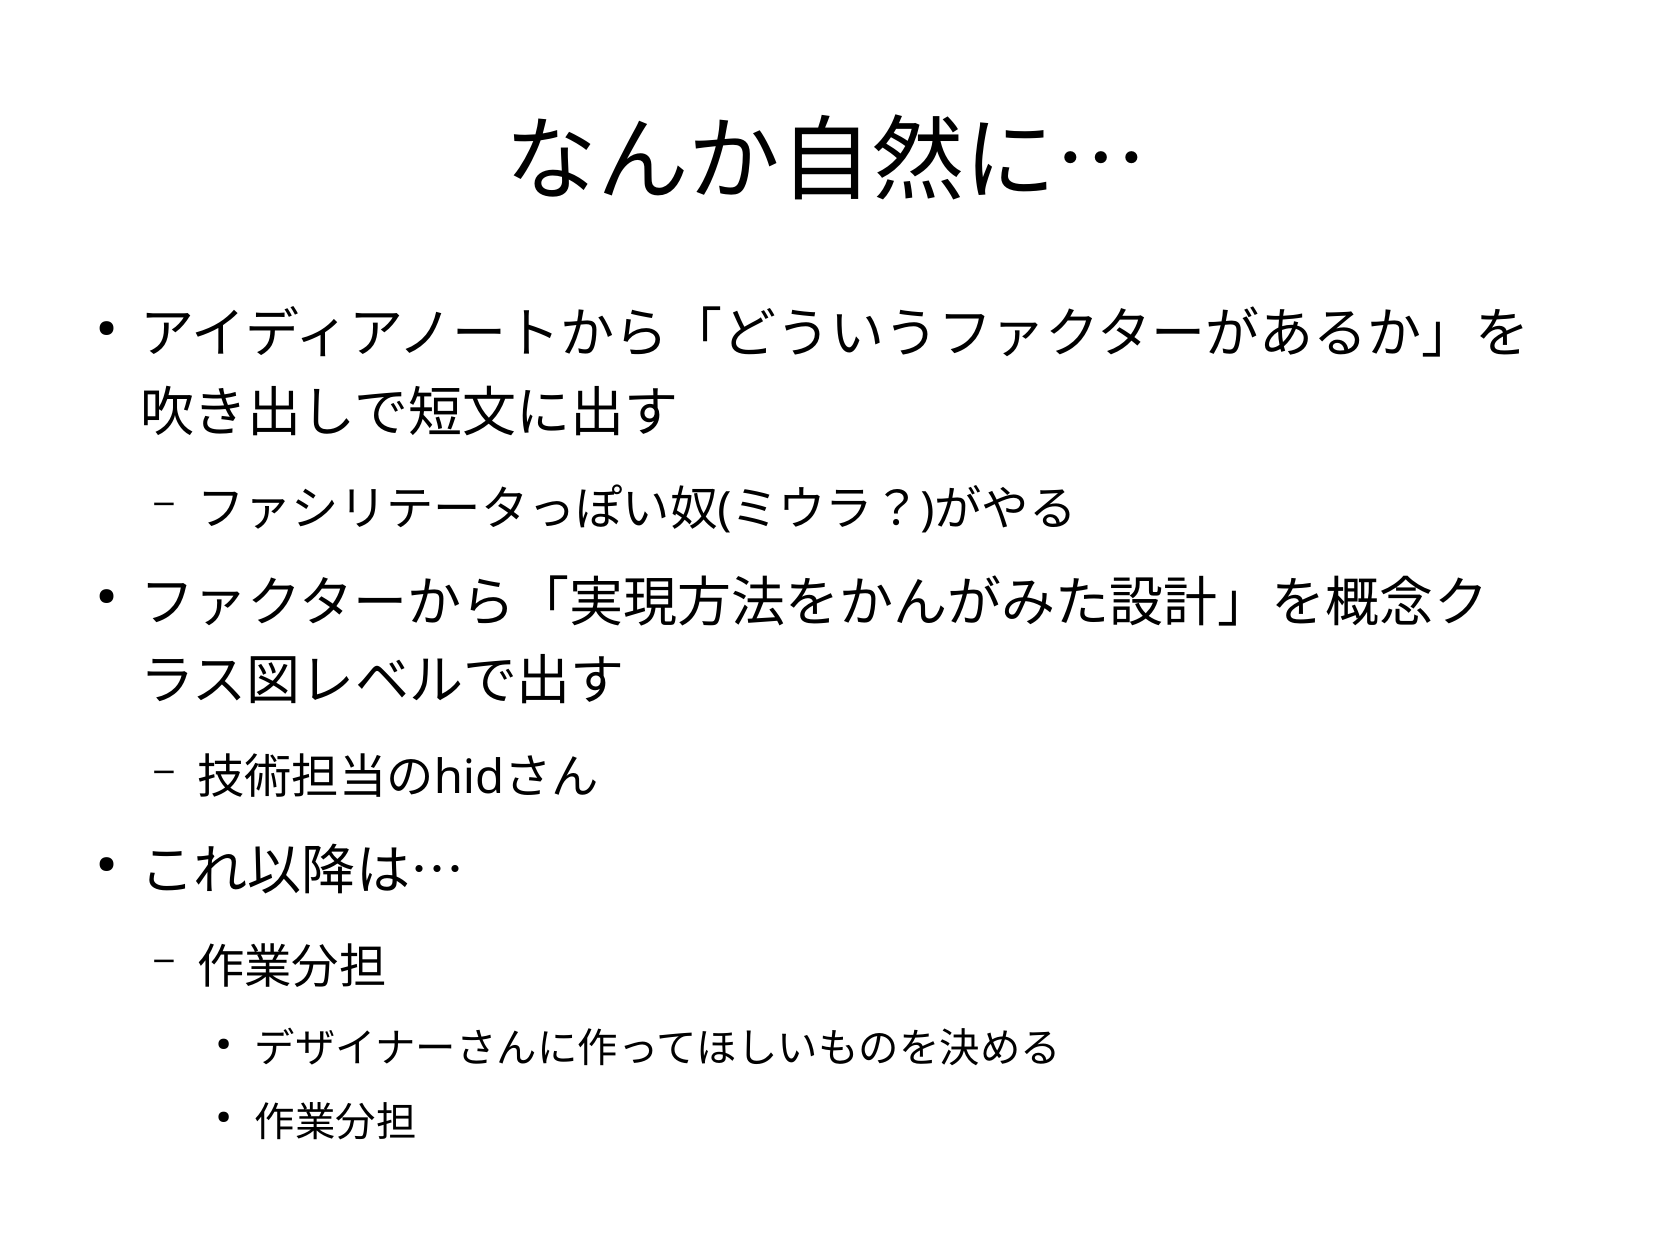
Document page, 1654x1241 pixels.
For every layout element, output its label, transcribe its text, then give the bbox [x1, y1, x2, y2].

list アイディアノートから「どういうファクターがあるか」を吹き出しで短文に出す ファシリテータっぽい奴(ミウラ？)がやる ファクターから「実現方法をかんがみた設計」を概念クラス図レベルで出す 技術担当のhidさん これ以降は… 作業分担 デザイナーさんに作ってほしいものを決める 作業分担 [82, 290, 1538, 1158]
title なんか自然に… [82, 49, 1571, 257]
